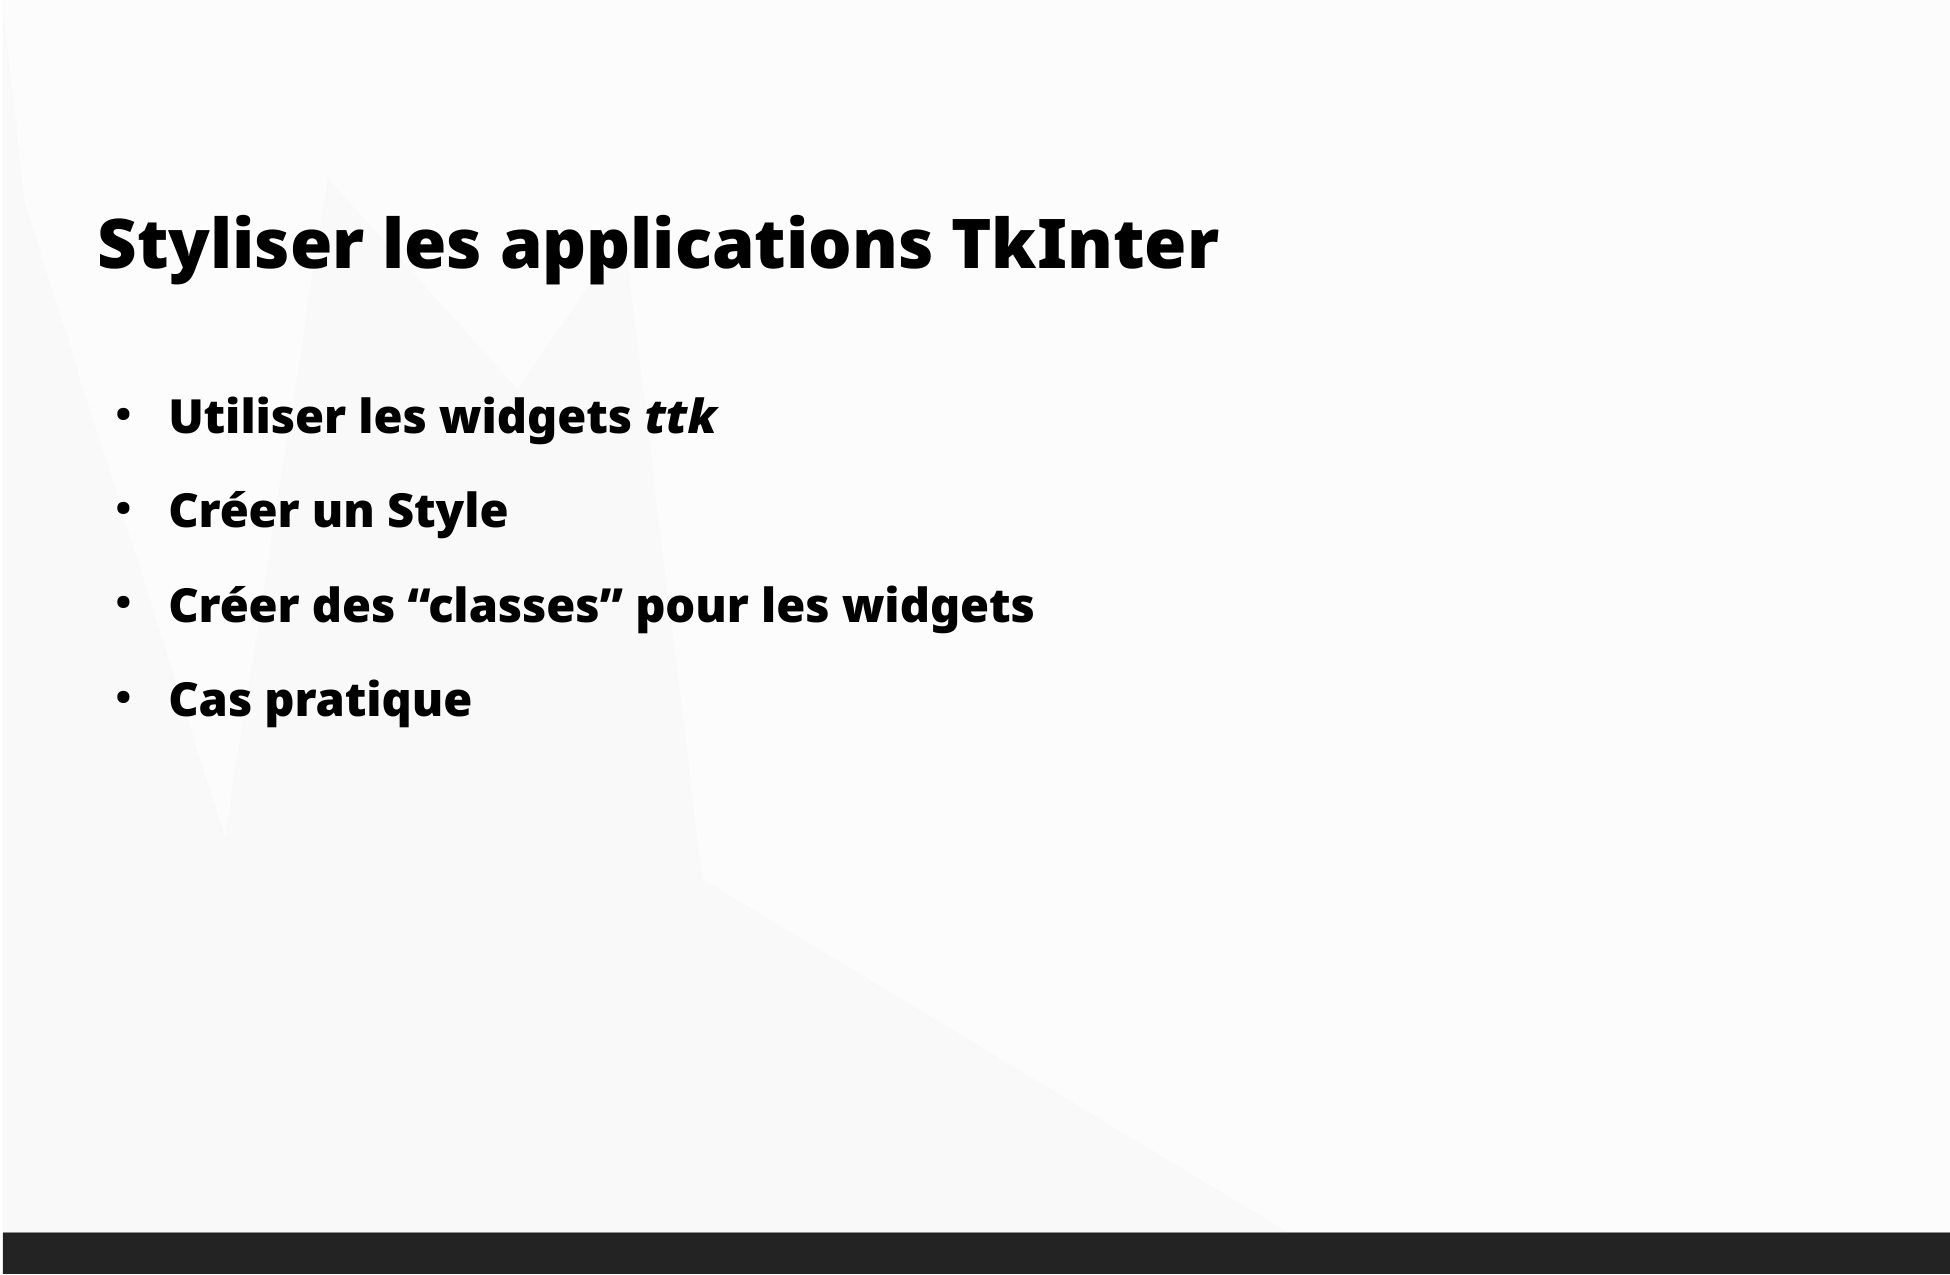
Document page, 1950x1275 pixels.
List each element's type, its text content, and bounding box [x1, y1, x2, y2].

list Utiliser les widgets ttk Créer un Style Créer des “classes” pour les widgets Cas pratique [97, 383, 1853, 1123]
picture [2, 0, 1950, 1275]
title Styliser les applications TkInter [97, 135, 1853, 349]
